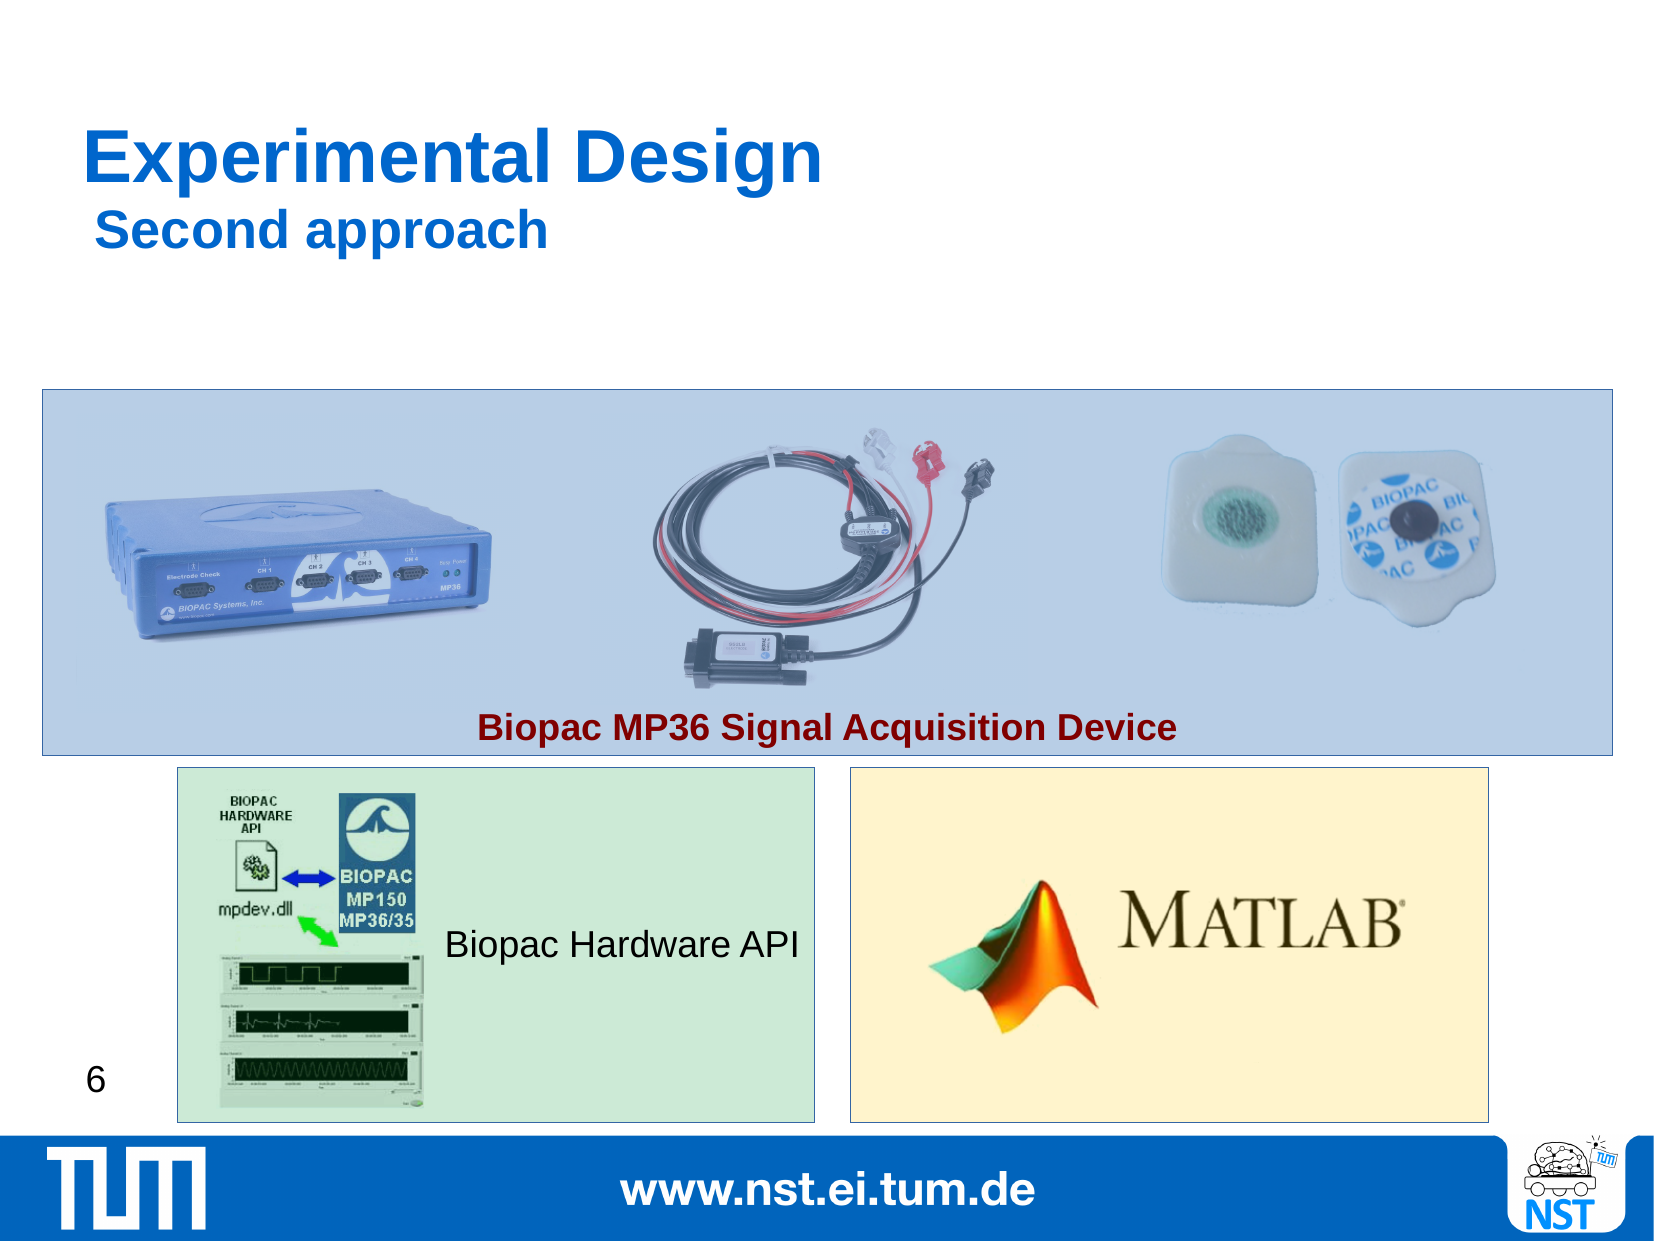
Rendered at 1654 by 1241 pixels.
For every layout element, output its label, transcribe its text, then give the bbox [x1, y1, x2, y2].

text_box Biopac MP36 Signal Acquisition Device [42, 389, 1613, 756]
text_box [850, 767, 1489, 1123]
text_box Biopac Hardware API [177, 767, 815, 1123]
title Experimental Design [82, 49, 1571, 257]
picture [0, 1134, 1654, 1241]
title Second approach [94, 194, 1583, 260]
